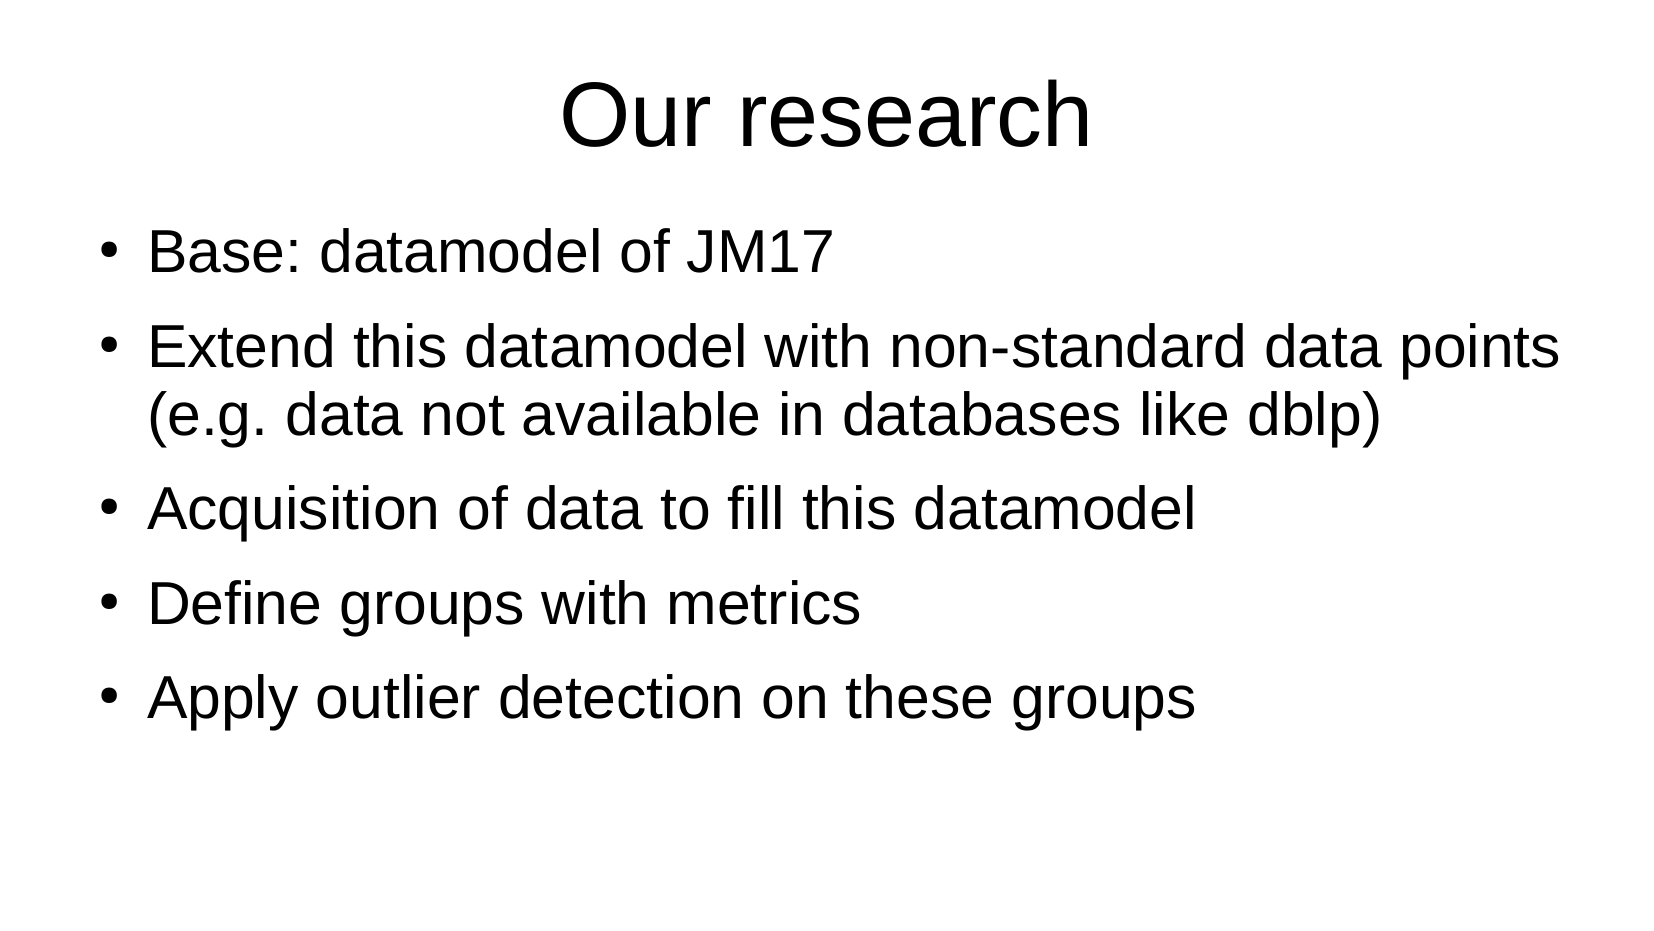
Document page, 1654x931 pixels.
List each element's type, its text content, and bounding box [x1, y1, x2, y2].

title Our research [82, 37, 1571, 193]
list Base: datamodel of JM17 Extend this datamodel with non-standard data points (e.g. data not available in databases like dblp) Acquisition of data to fill this datamodel Define groups with metrics Apply outlier detection on these groups [82, 217, 1571, 758]
